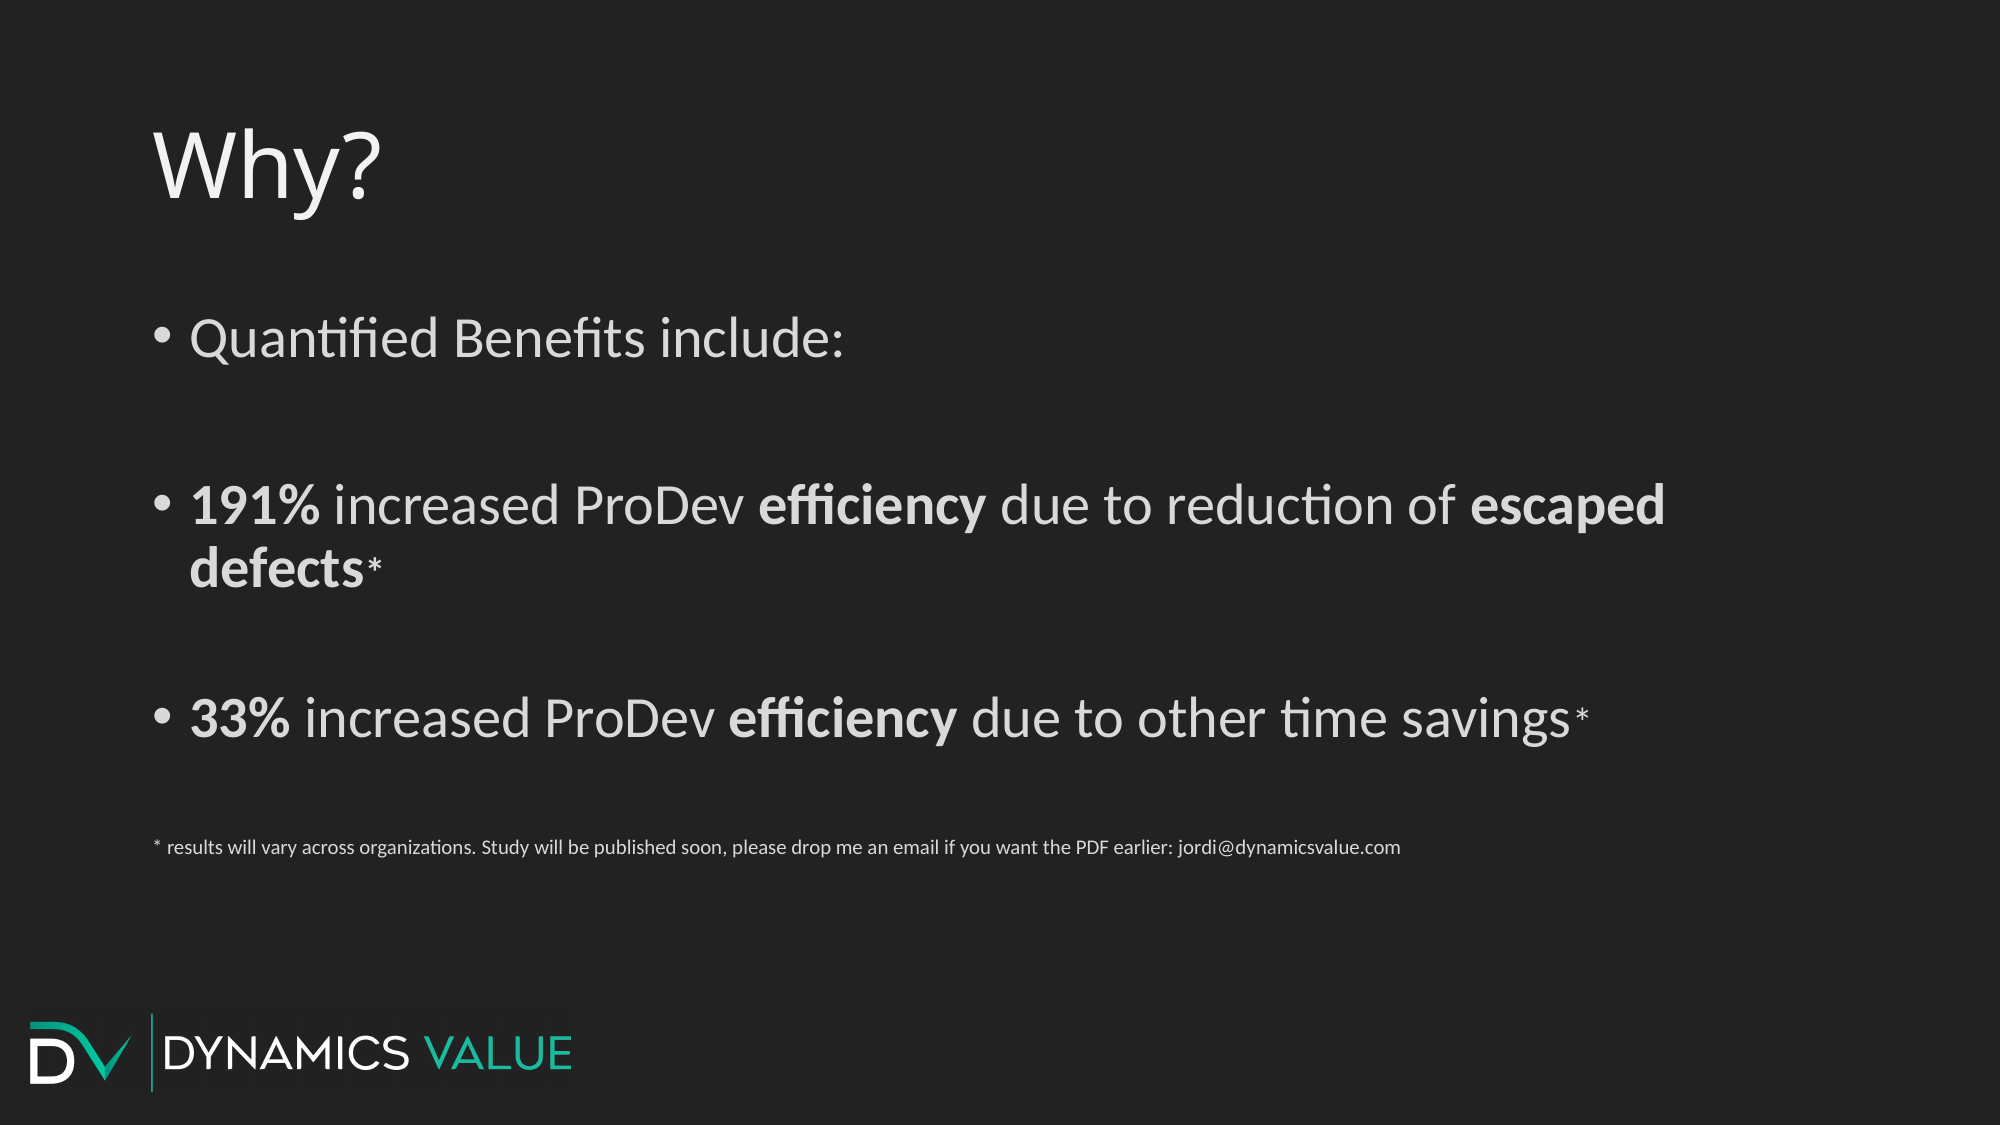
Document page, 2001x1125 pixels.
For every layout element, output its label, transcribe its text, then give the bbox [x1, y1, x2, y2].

text_box Why? [137, 59, 1863, 277]
text_box Quantified Benefits include: 191% increased ProDev efficiency due to reduction of escaped defects* 33% increased ProDev efficiency due to other time savings* * results will vary across organizations. Study will be published soon, please drop me an email if you want the PDF earlier: jordi@dynamicsvalue.com [137, 299, 1863, 1013]
picture [29, 1008, 571, 1095]
